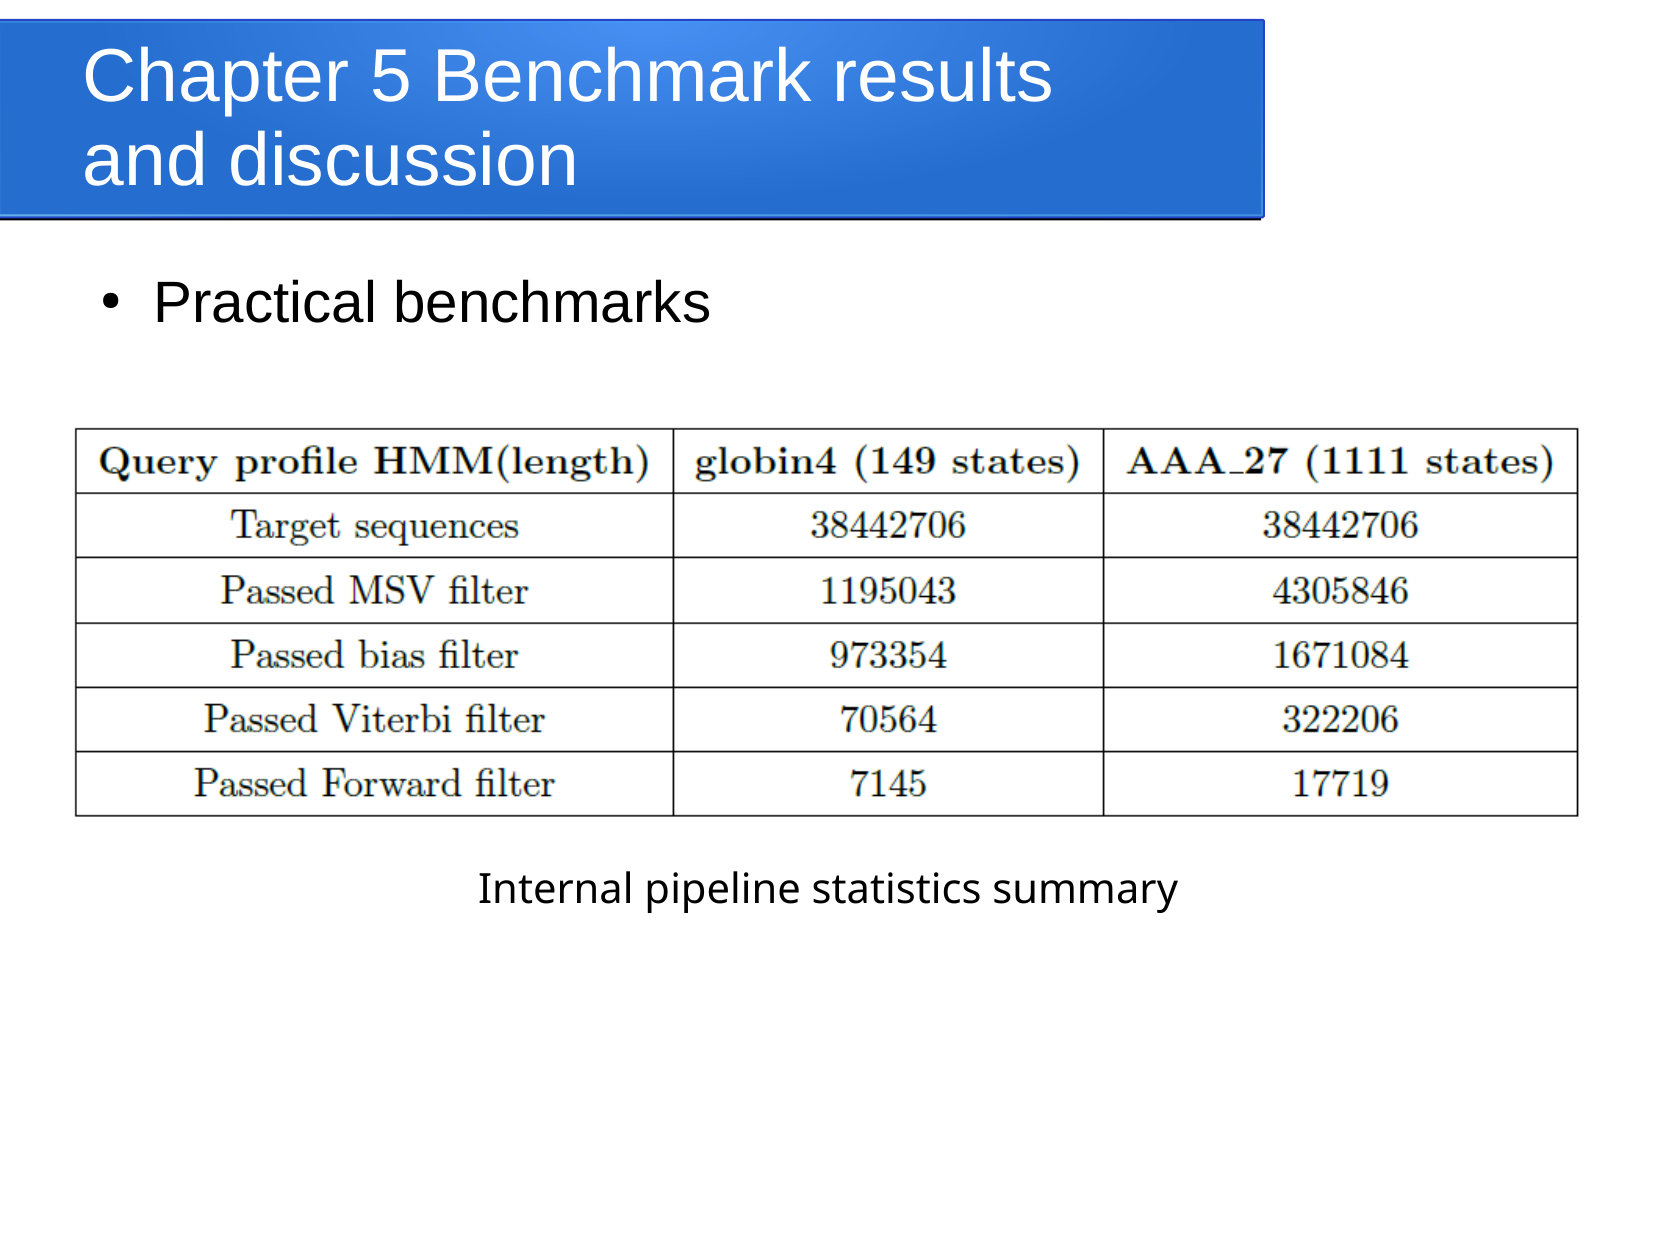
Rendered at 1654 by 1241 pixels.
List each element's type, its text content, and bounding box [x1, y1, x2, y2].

list Practical benchmarks [82, 831, 1538, 1201]
text_box Internal pipeline statistics summary [463, 851, 1326, 921]
list Practical benchmarks [82, 269, 1538, 419]
title Chapter 5 Benchmark results and discussion [82, 25, 1250, 211]
picture [66, 419, 1588, 831]
